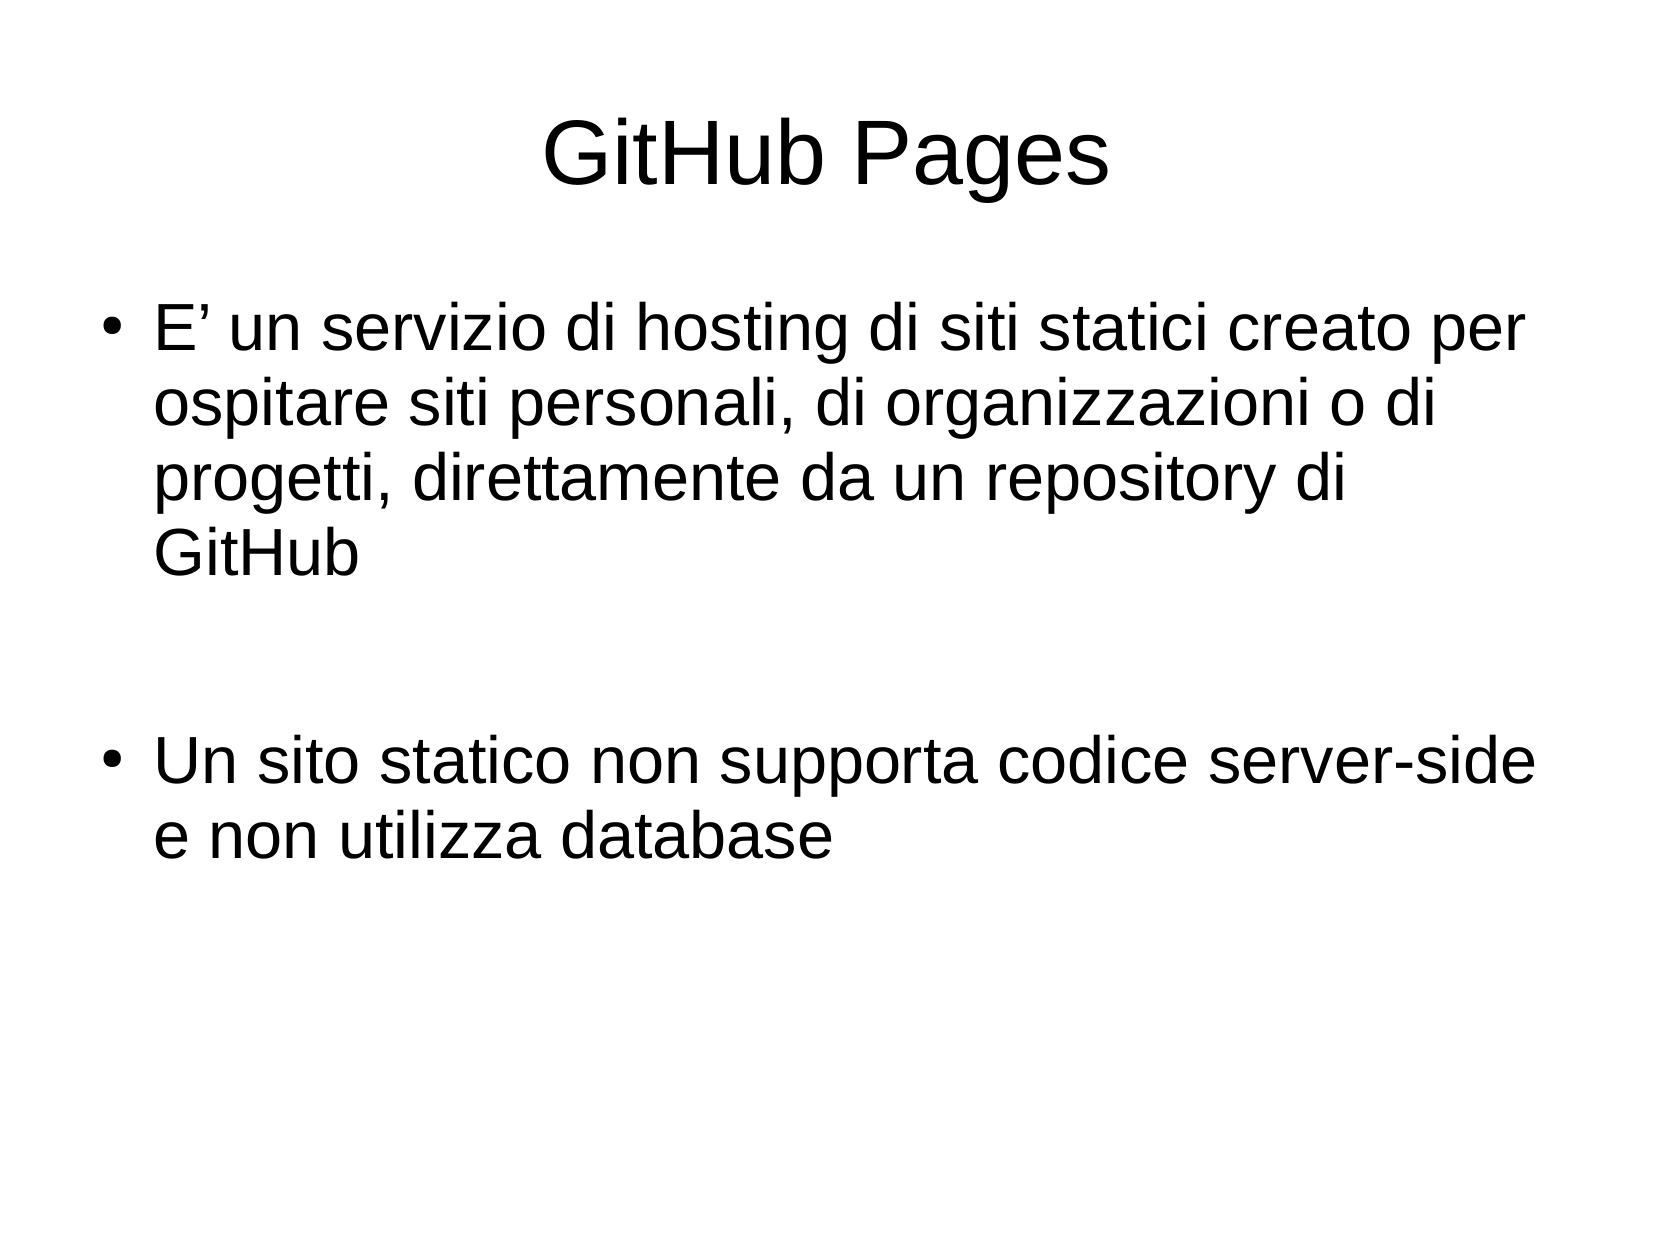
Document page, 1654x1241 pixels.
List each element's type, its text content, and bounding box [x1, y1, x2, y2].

list E’ un servizio di hosting di siti statici creato per ospitare siti personali, di organizzazioni o di progetti, direttamente da un repository di GitHub Un sito statico non supporta codice server-side e non utilizza database [82, 290, 1571, 1010]
title GitHub Pages [82, 49, 1571, 257]
